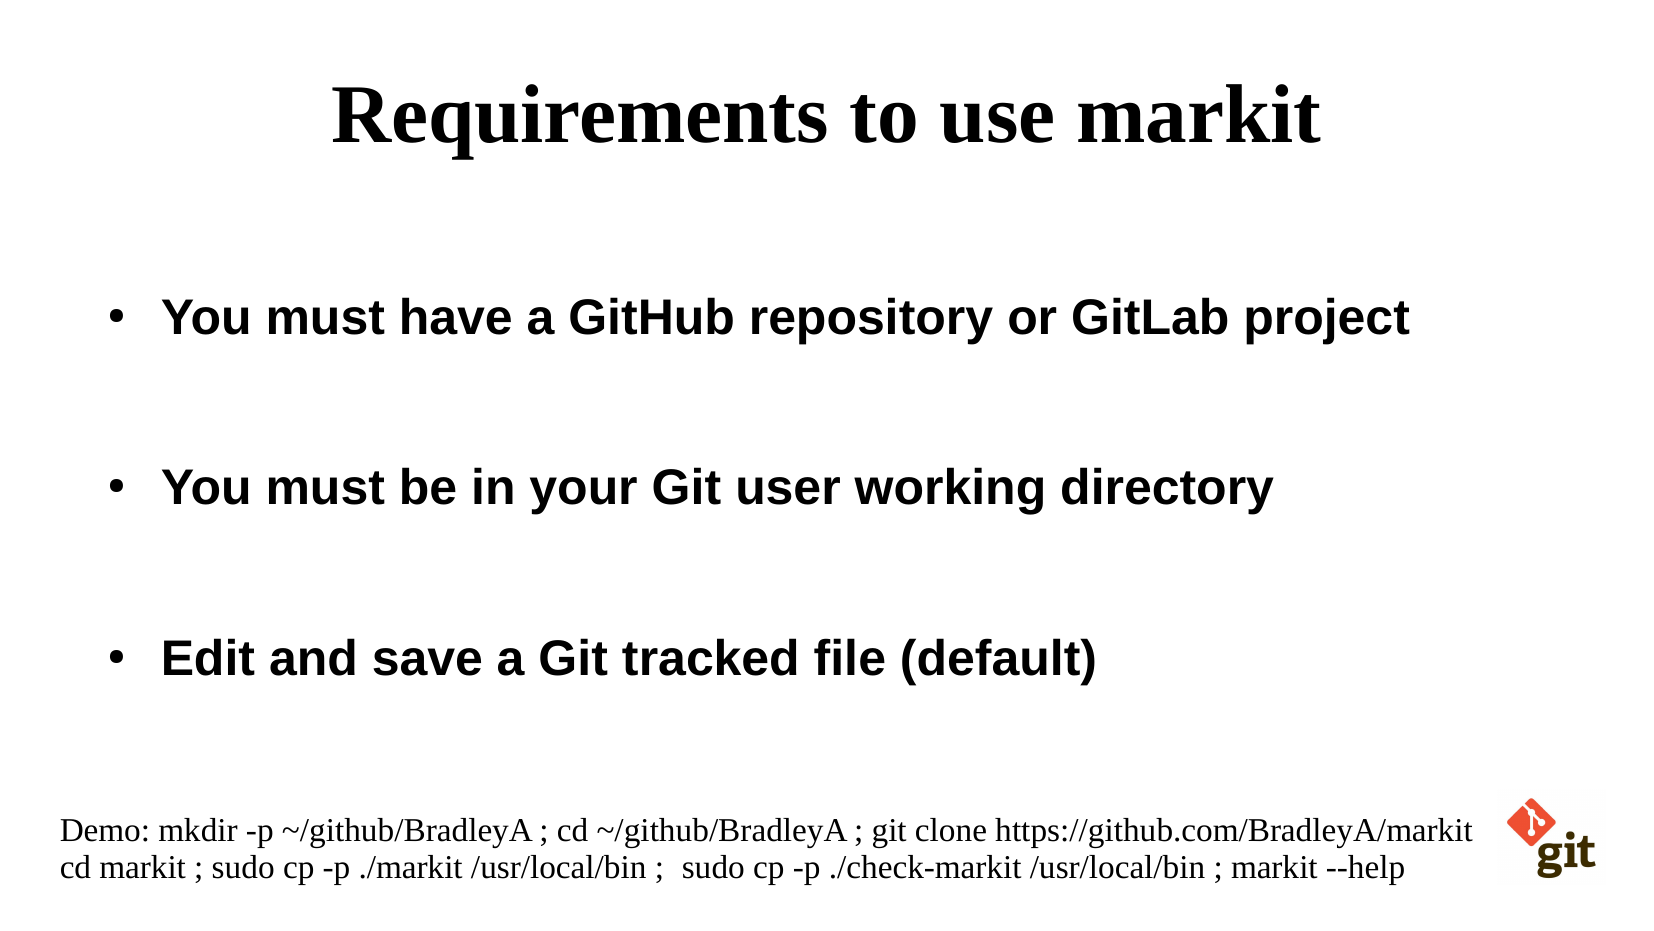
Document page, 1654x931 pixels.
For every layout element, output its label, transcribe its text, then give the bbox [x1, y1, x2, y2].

title Requirements to use markit [82, 37, 1571, 193]
picture [1497, 789, 1606, 886]
text_box Demo: mkdir -p ~/github/BradleyA ; cd ~/github/BradleyA ; git clone https://github.com/BradleyA/markit cd markit ; sudo cp -p ./markit /usr/local/bin ; sudo cp -p ./check-markit /usr/local/bin ; markit --help [45, 804, 1501, 910]
list You must have a GitHub repository or GitLab project You must be in your Git user working directory Edit and save a Git tracked file (default) [90, 217, 1571, 758]
